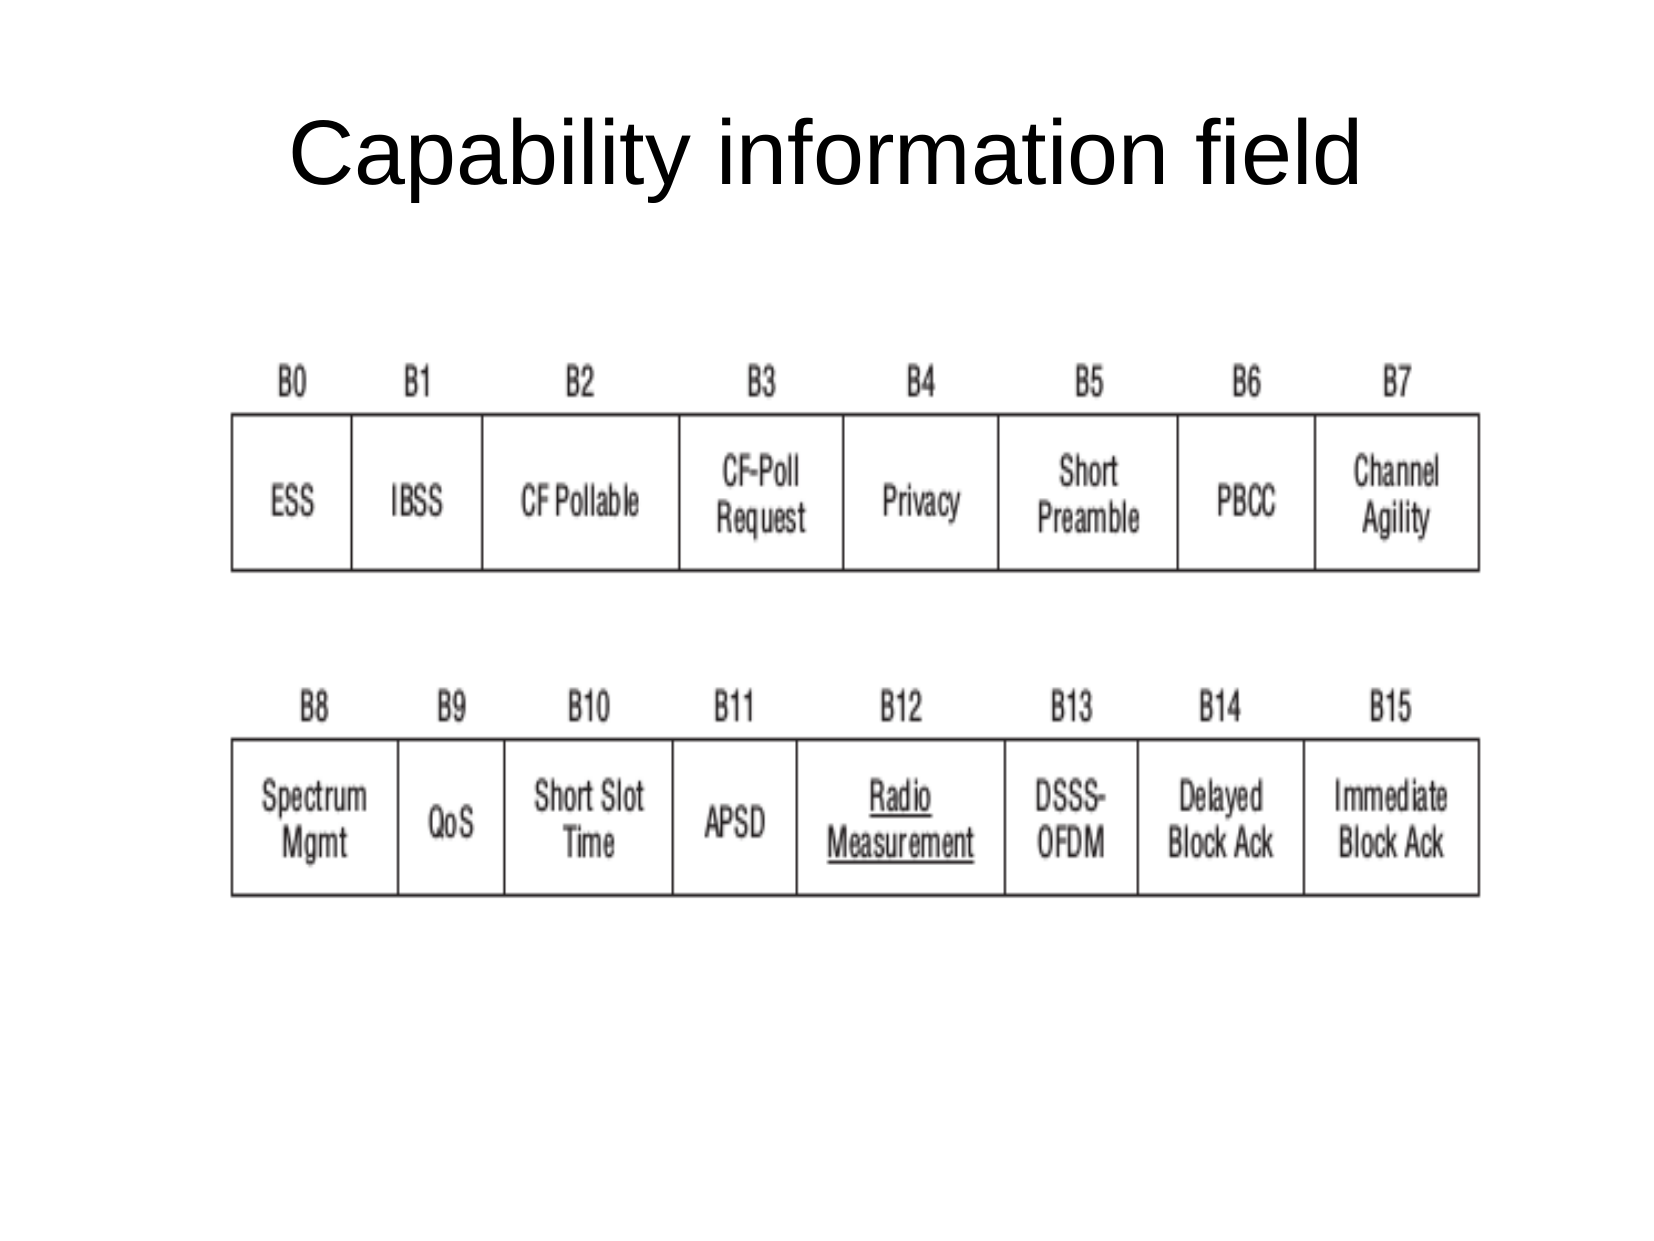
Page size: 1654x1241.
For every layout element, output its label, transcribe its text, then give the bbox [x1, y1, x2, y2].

picture [165, 318, 1536, 981]
title Capability information field [82, 49, 1571, 257]
